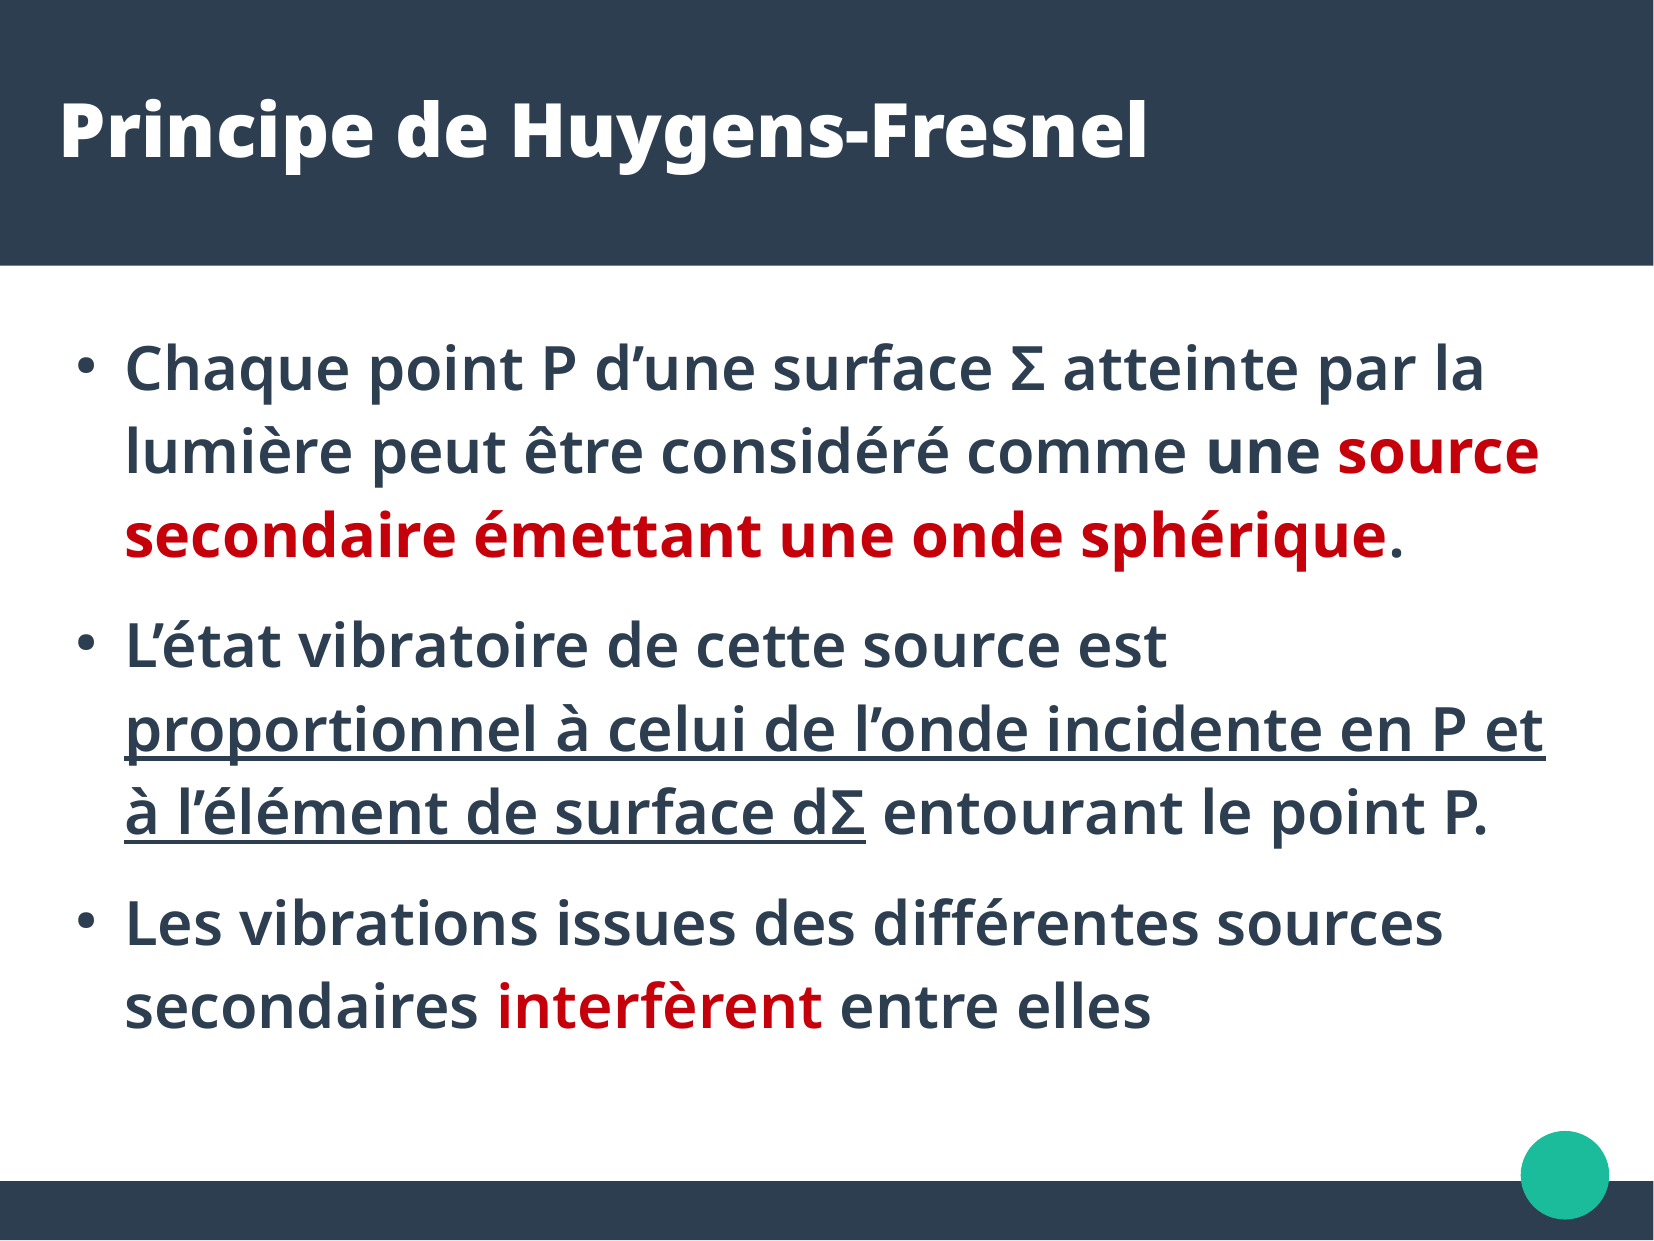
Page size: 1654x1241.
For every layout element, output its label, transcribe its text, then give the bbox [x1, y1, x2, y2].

list Chaque point P d’une surface Σ atteinte par la lumière peut être considéré comme une source secondaire émettant une onde sphérique. L’état vibratoire de cette source est proportionnel à celui de l’onde incidente en P et à l’élément de surface dΣ entourant le point P. Les vibrations issues des différentes sources secondaires interfèrent entre elles [59, 324, 1595, 1152]
title Principe de Huygens-Fresnel [59, 49, 1595, 207]
